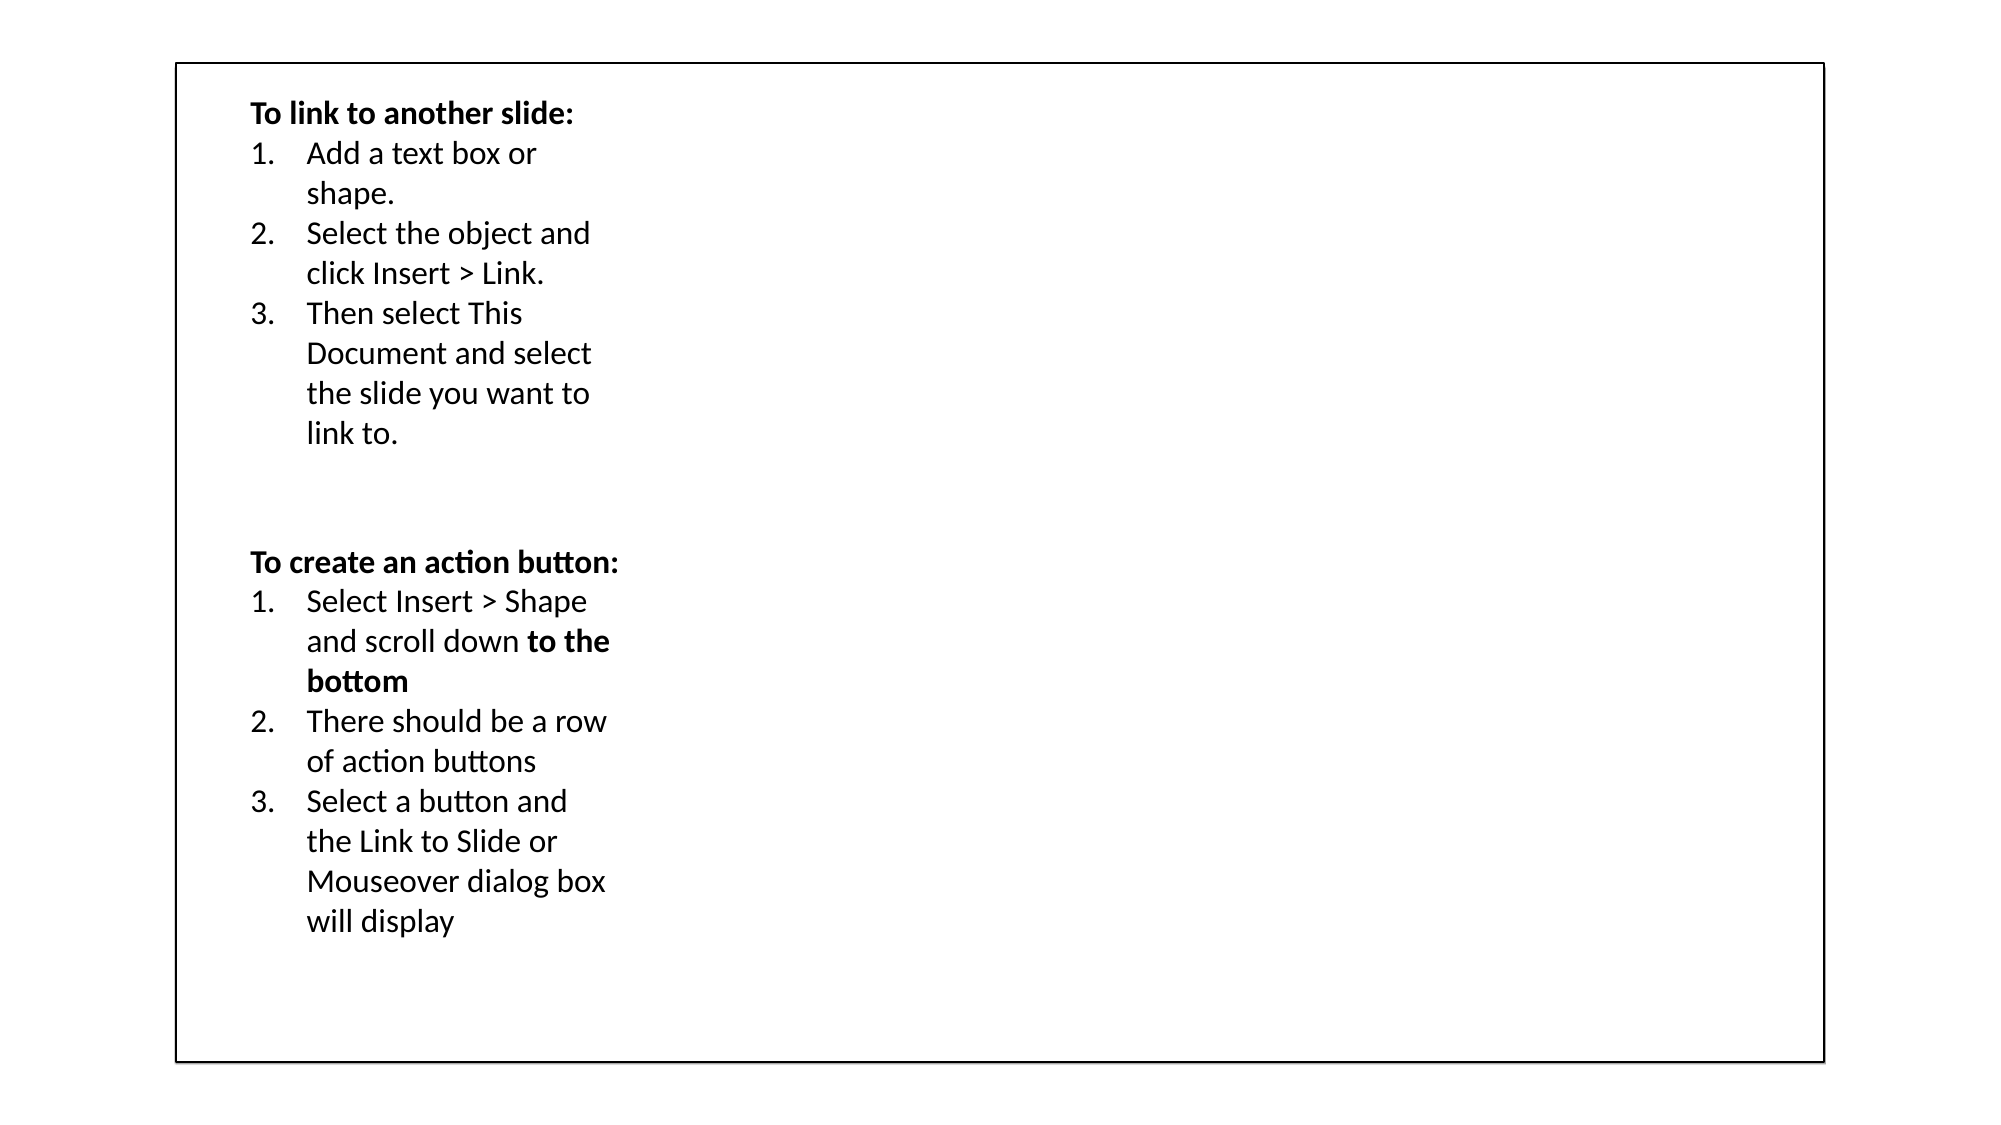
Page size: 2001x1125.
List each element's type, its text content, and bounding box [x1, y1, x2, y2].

text_box To link to another slide: Add a text box or shape. Select the object and click Insert > Link. Then select This Document and select the slide you want to link to. [235, 84, 636, 459]
text_box [176, 63, 1824, 1062]
text_box To create an action button: Select Insert > Shape and scroll down to the bottom There should be a row of action buttons Select a button and the Link to Slide or Mouseover dialog box will display [235, 532, 636, 947]
